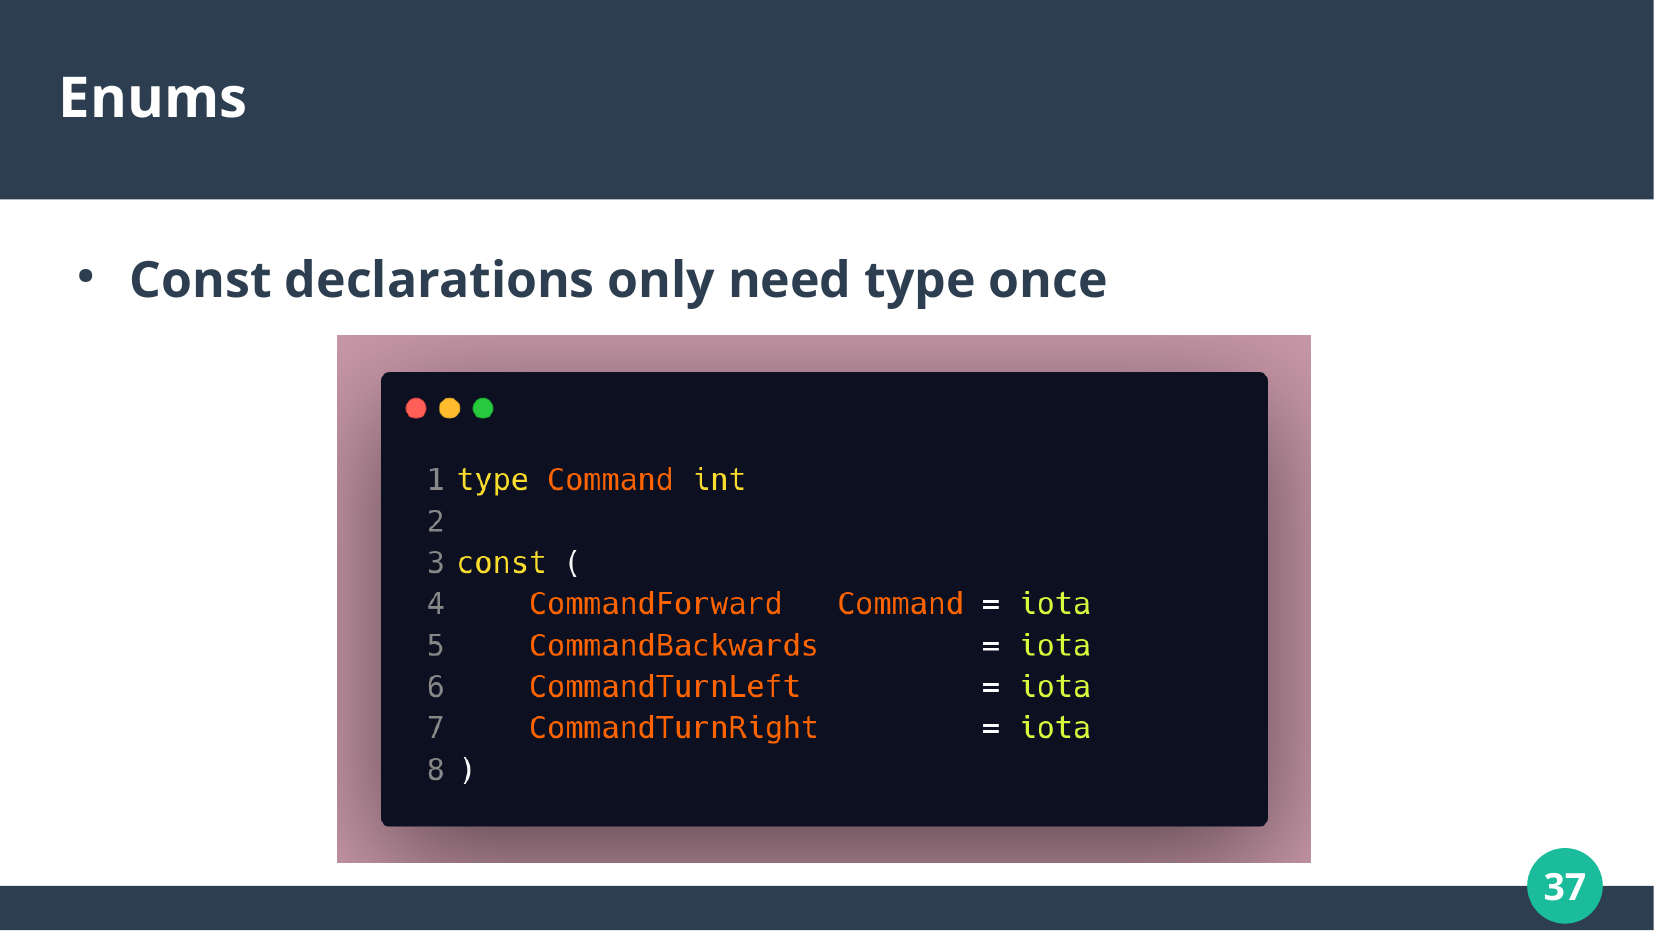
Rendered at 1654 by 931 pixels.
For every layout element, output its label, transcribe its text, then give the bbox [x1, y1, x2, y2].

list Const declarations only need type once [59, 243, 1595, 338]
picture [337, 335, 1311, 863]
title Enums [59, 37, 1595, 155]
